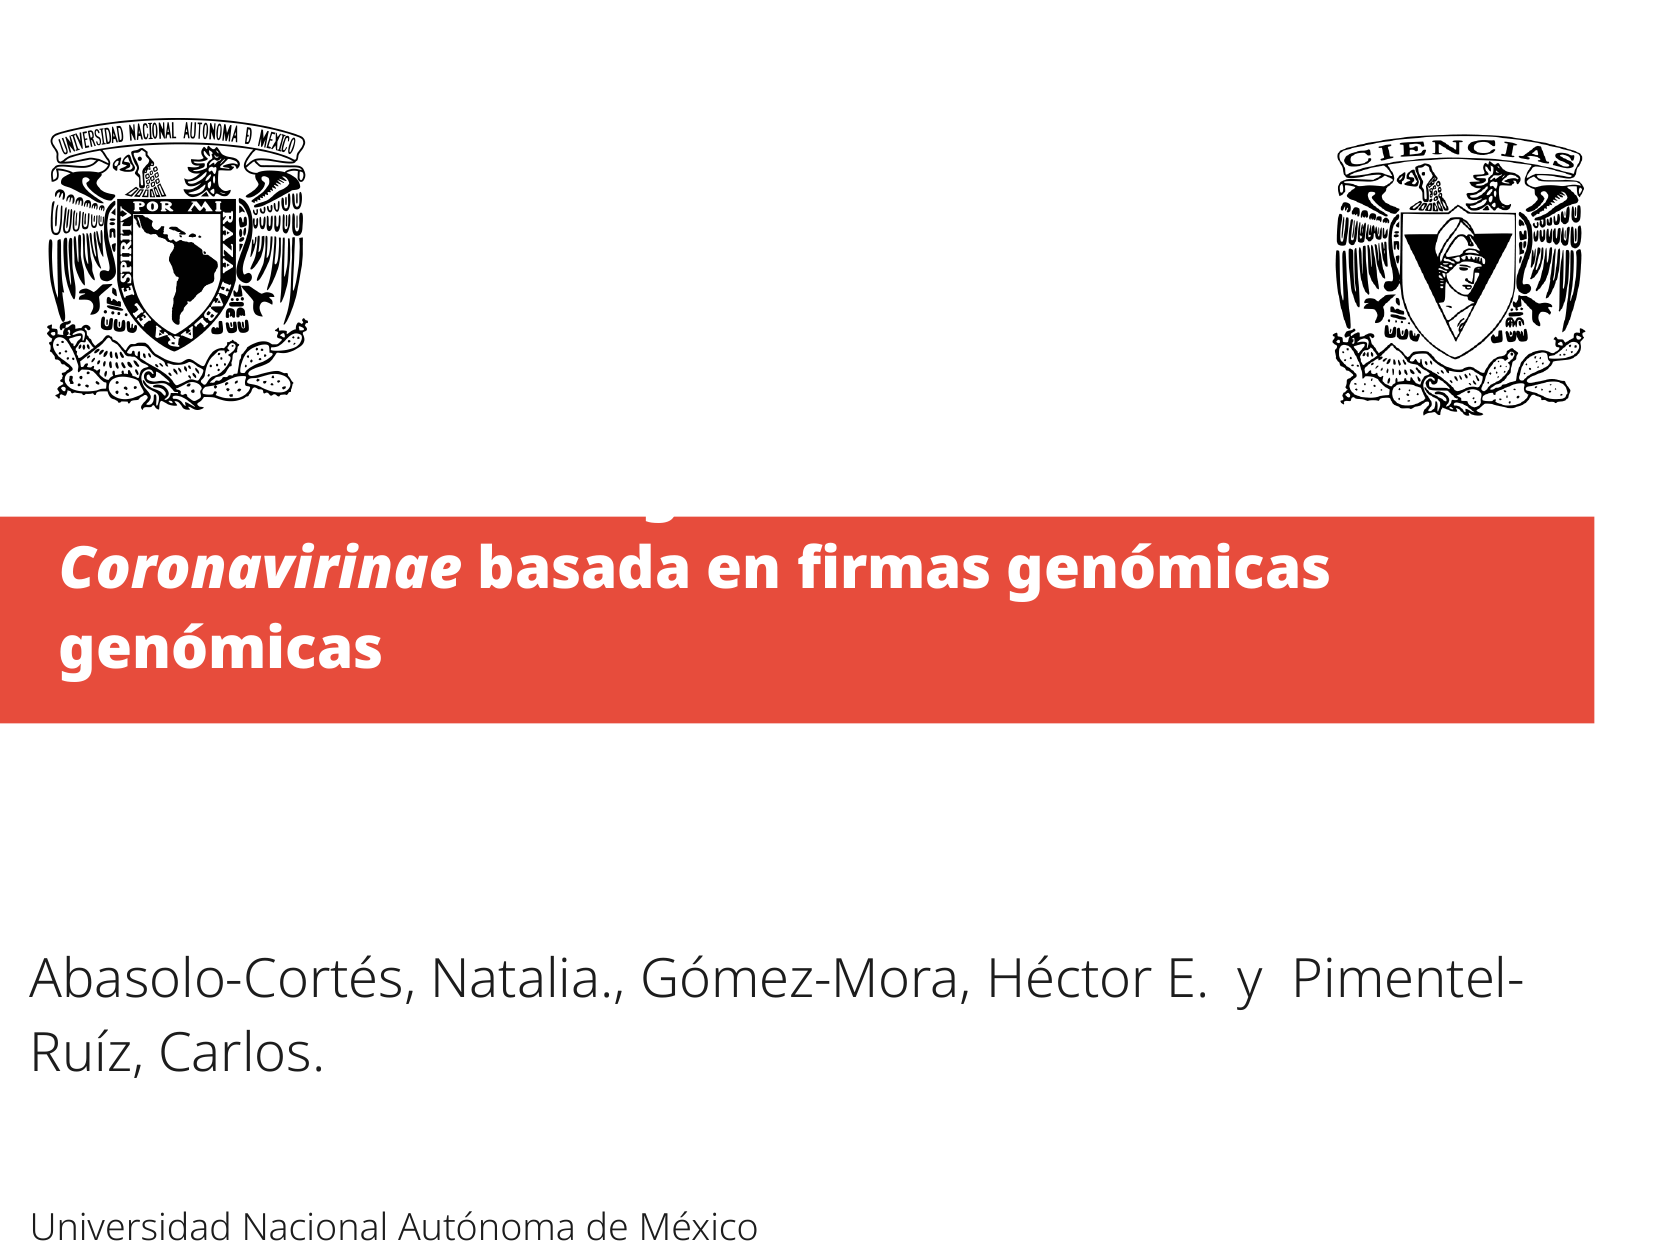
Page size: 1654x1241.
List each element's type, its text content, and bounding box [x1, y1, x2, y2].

title Clasificación de los géneros de la subfamilia Coronavirinae basada en firmas genómicas genómicas [59, 537, 1595, 686]
picture [47, 118, 308, 410]
subtitle Abasolo-Cortés, Natalia., Gómez-Mora, Héctor E. y Pimentel-Ruíz, Carlos. Universidad Nacional Autónoma de México Facultad de Ciencias Ciencias de la Computación Genómica Computacional 7075 [29, 791, 1536, 1205]
picture [1322, 118, 1595, 430]
